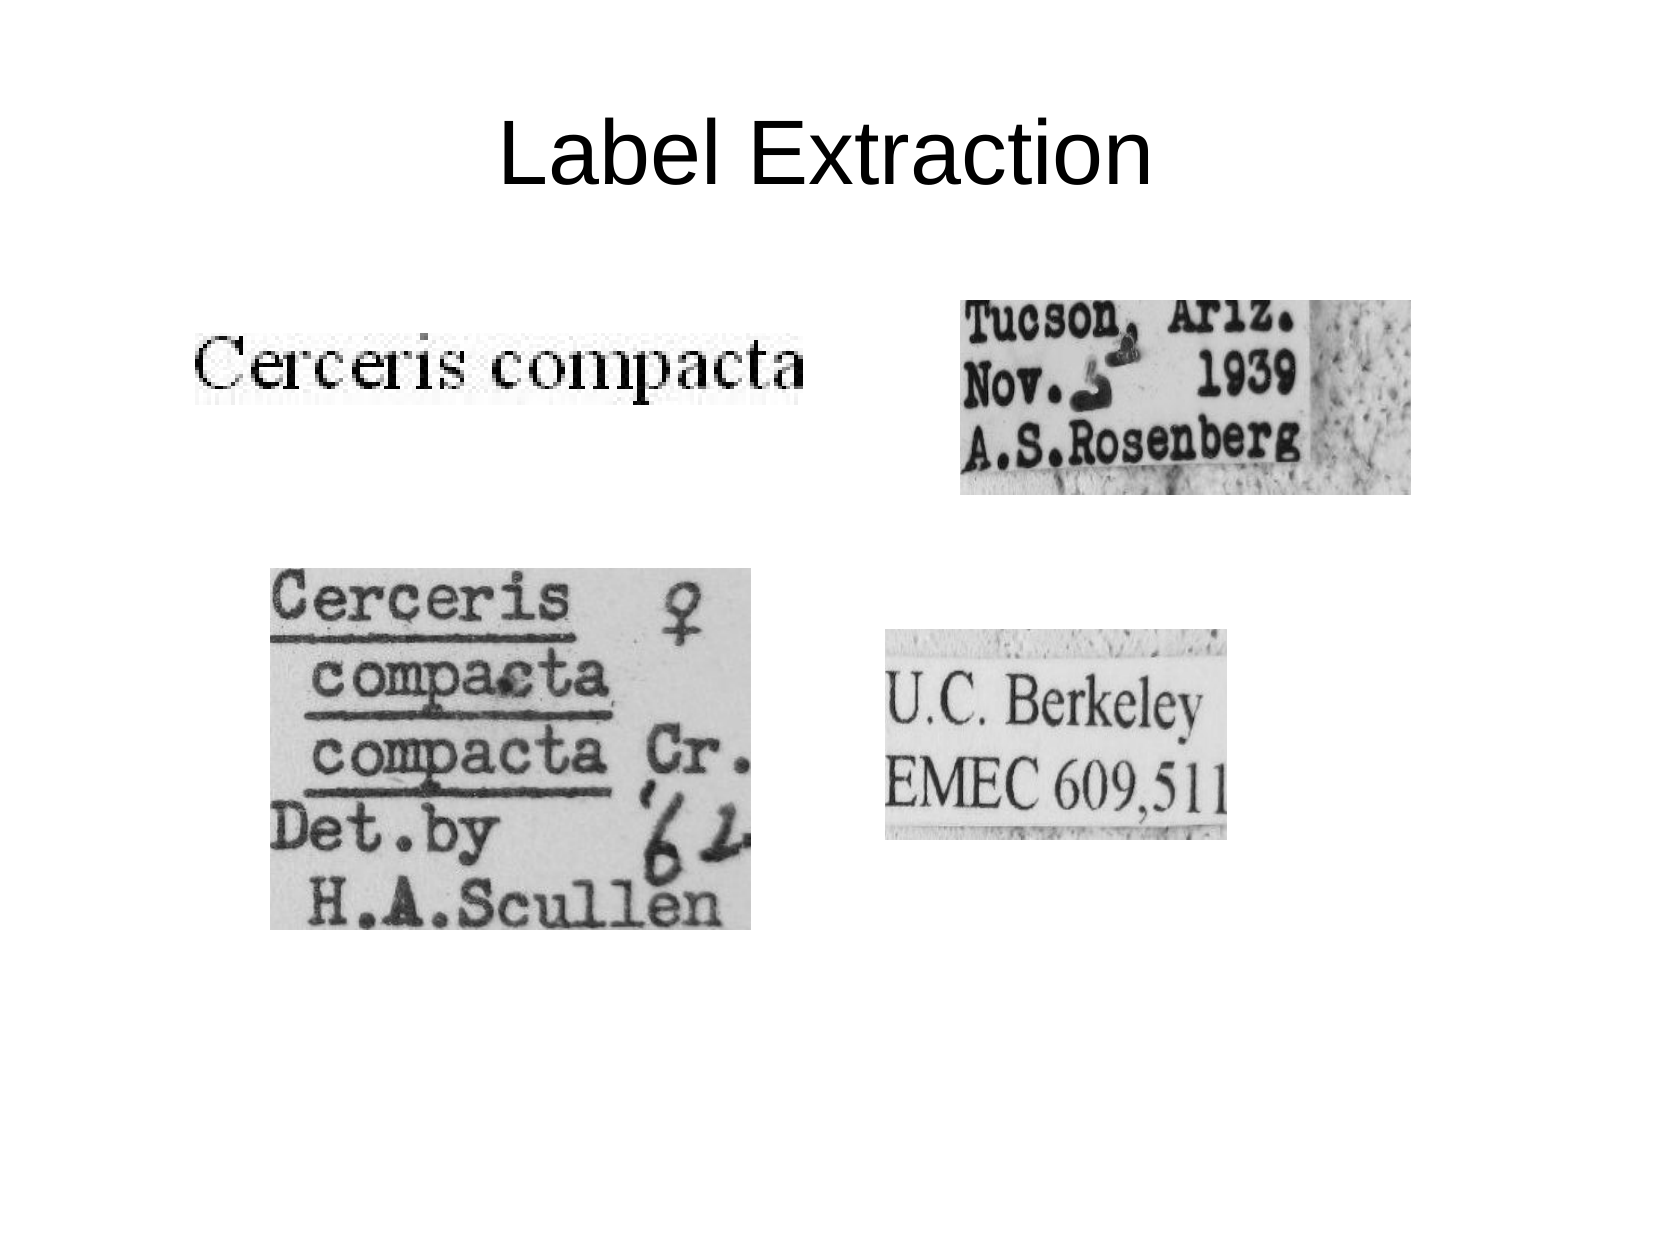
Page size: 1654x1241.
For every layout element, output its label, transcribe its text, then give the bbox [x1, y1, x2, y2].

picture [885, 629, 1227, 841]
title Label Extraction [82, 49, 1571, 257]
picture [960, 300, 1411, 496]
picture [195, 333, 803, 406]
picture [270, 568, 751, 931]
